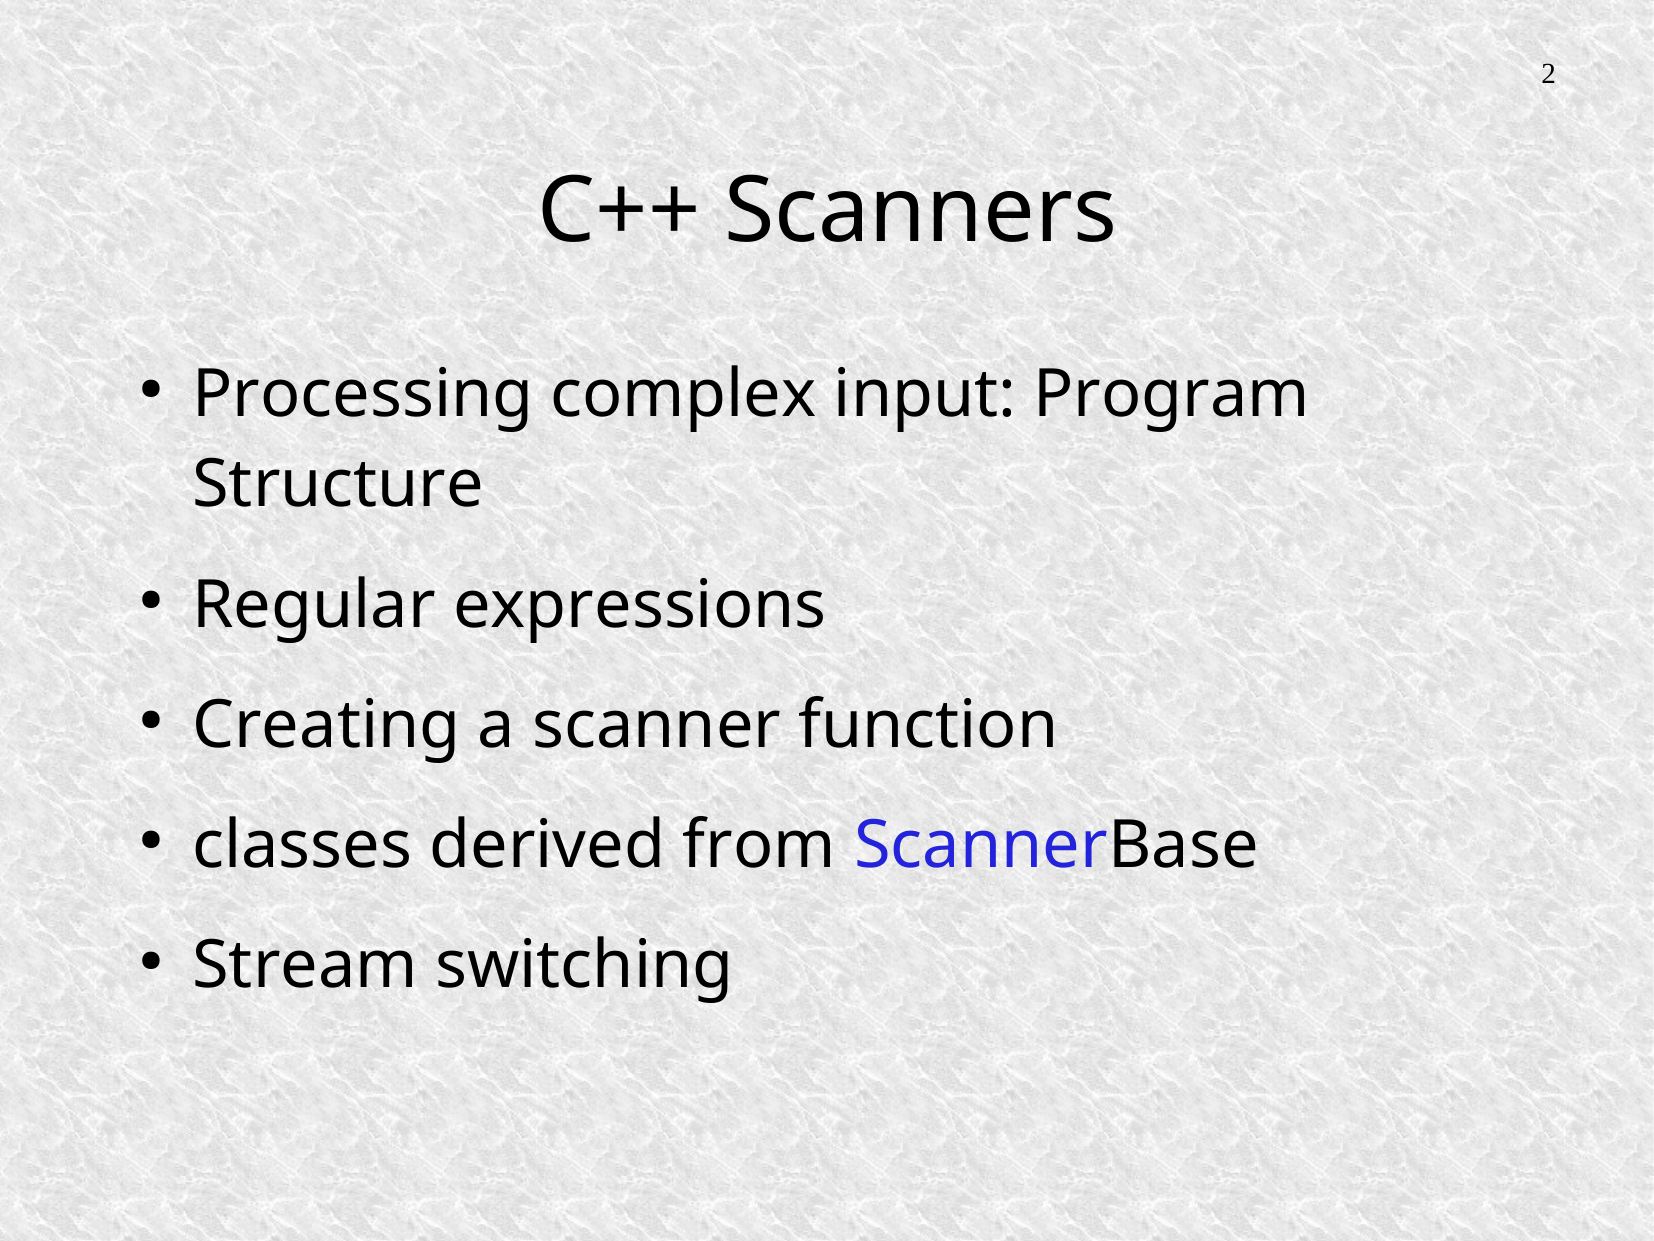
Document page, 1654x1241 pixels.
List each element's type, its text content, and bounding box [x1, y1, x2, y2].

picture [0, 0, 1654, 1241]
list Processing complex input: Program Structure Regular expressions Creating a scanner function classes derived from ScannerBase Stream switching [121, 344, 1534, 1127]
title C++ Scanners [121, 102, 1534, 310]
